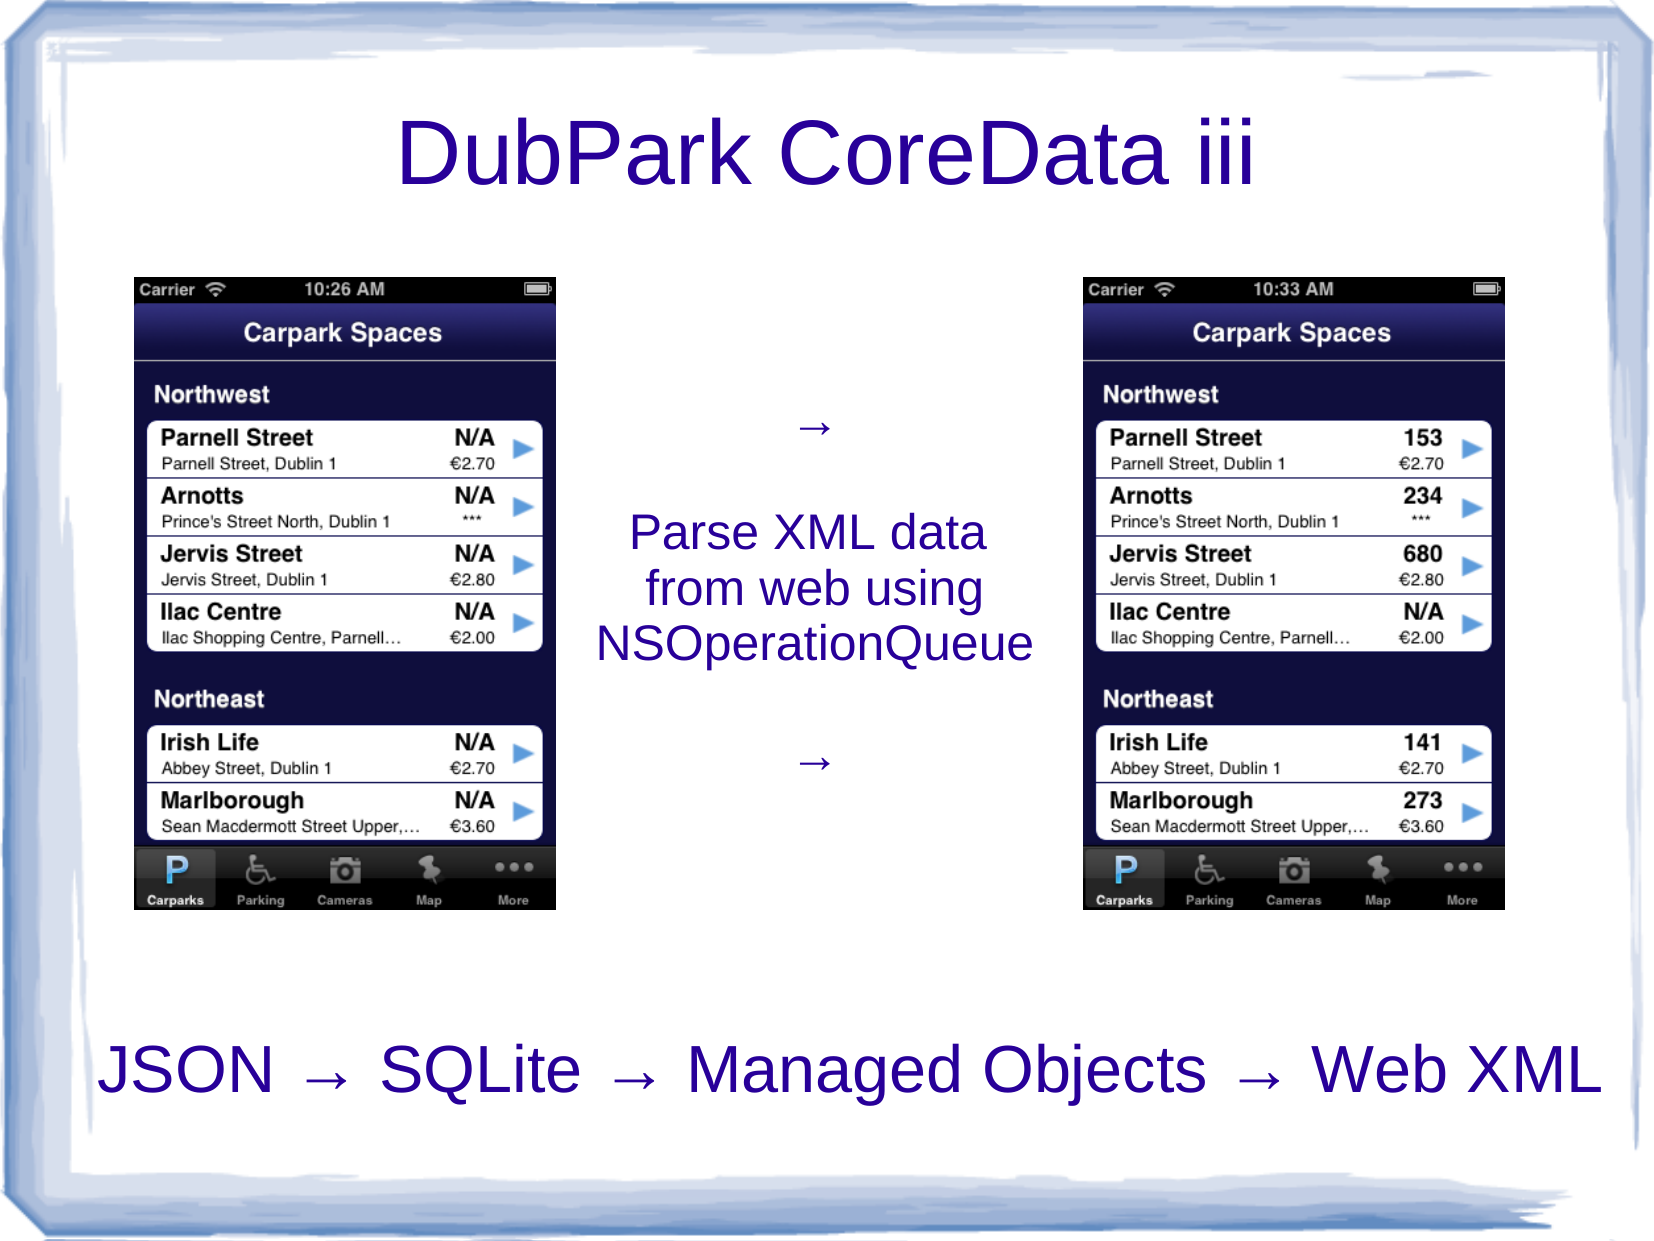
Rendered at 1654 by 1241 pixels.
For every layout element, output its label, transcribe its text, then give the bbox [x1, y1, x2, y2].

text_box JSON → SQLite → Managed Objects → Web XML [89, 969, 1614, 1169]
picture [0, 0, 1654, 1241]
title DubPark CoreData iii [82, 49, 1571, 257]
text_box → Parse XML data from web using NSOperationQueue → [519, 277, 1083, 898]
